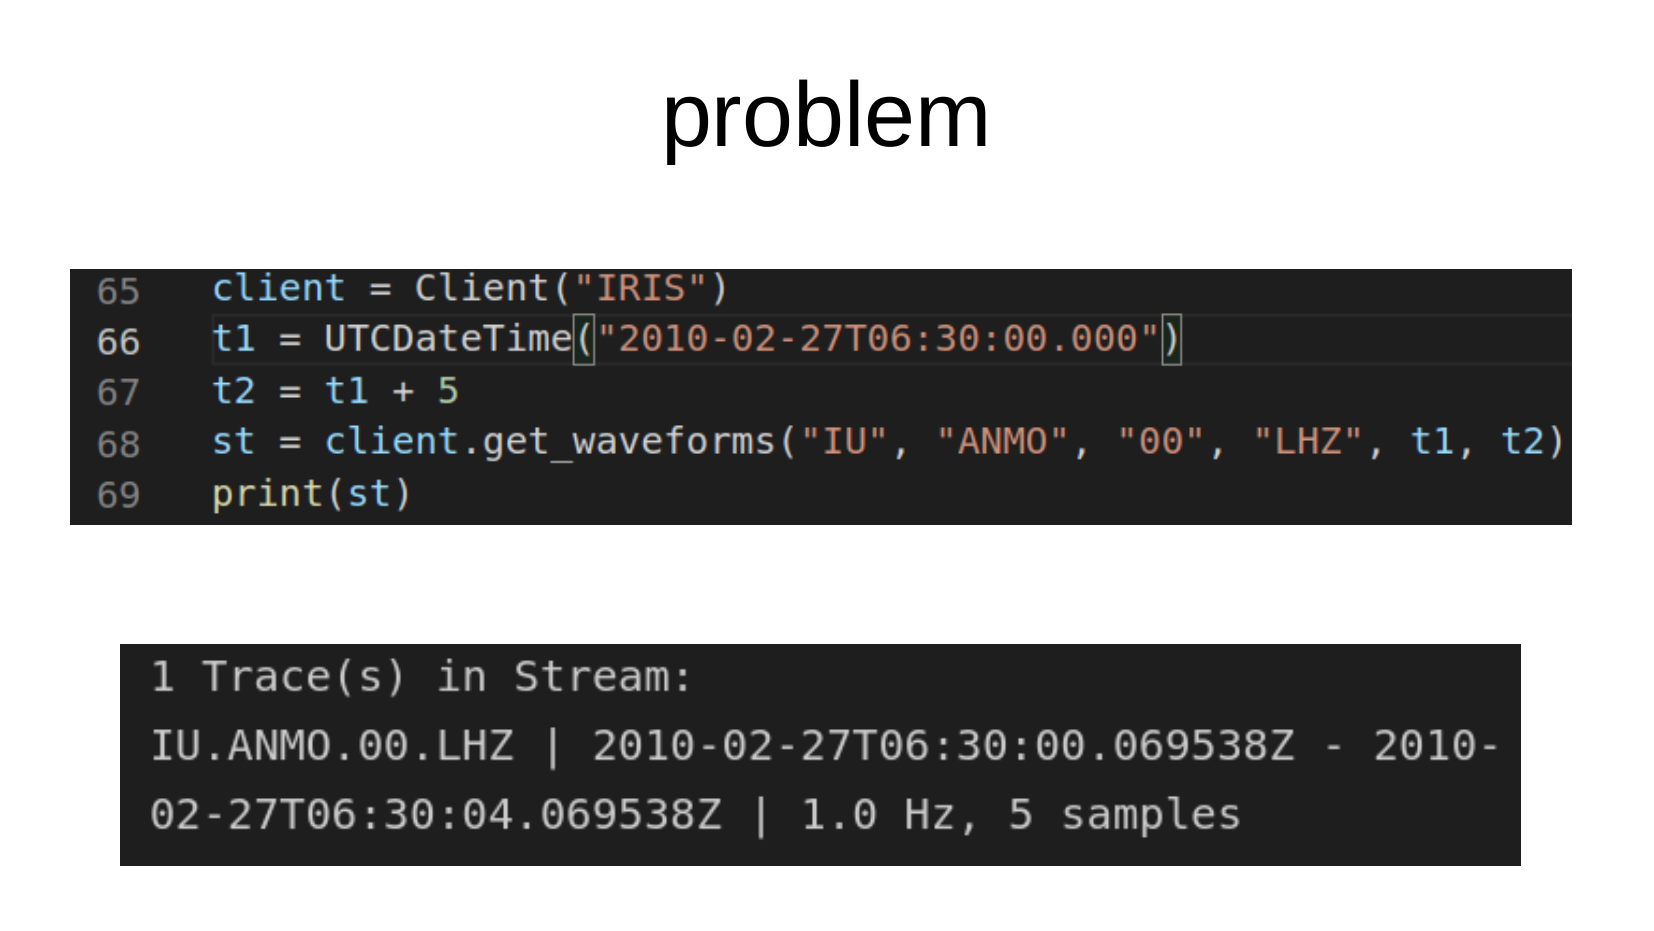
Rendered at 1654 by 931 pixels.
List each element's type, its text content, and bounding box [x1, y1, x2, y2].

picture [70, 269, 1572, 526]
picture [120, 644, 1521, 866]
title problem [82, 37, 1571, 193]
